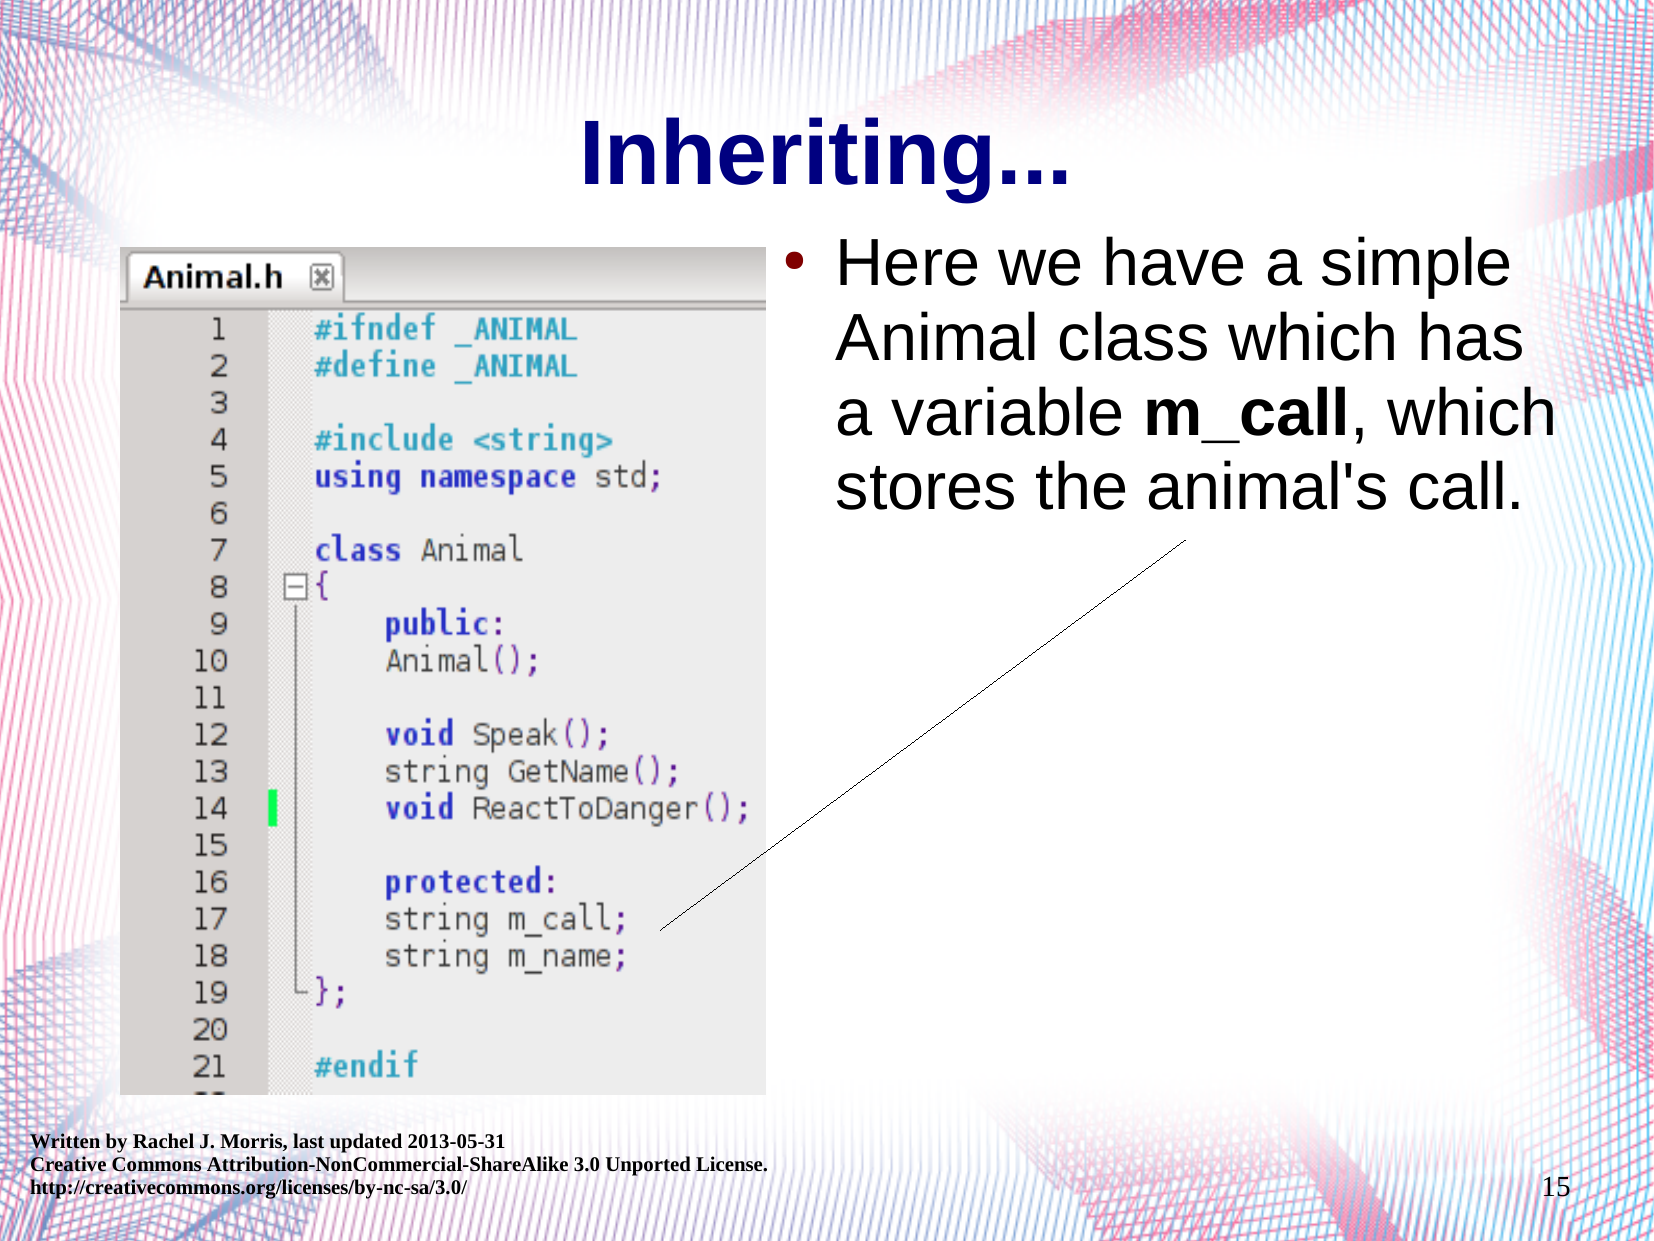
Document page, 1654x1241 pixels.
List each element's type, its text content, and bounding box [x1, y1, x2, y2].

title Inheriting... [82, 49, 1571, 257]
list Here we have a simple Animal class which has a variable m_call, which stores the animal's call. [765, 225, 1566, 811]
picture [0, 0, 1654, 1241]
